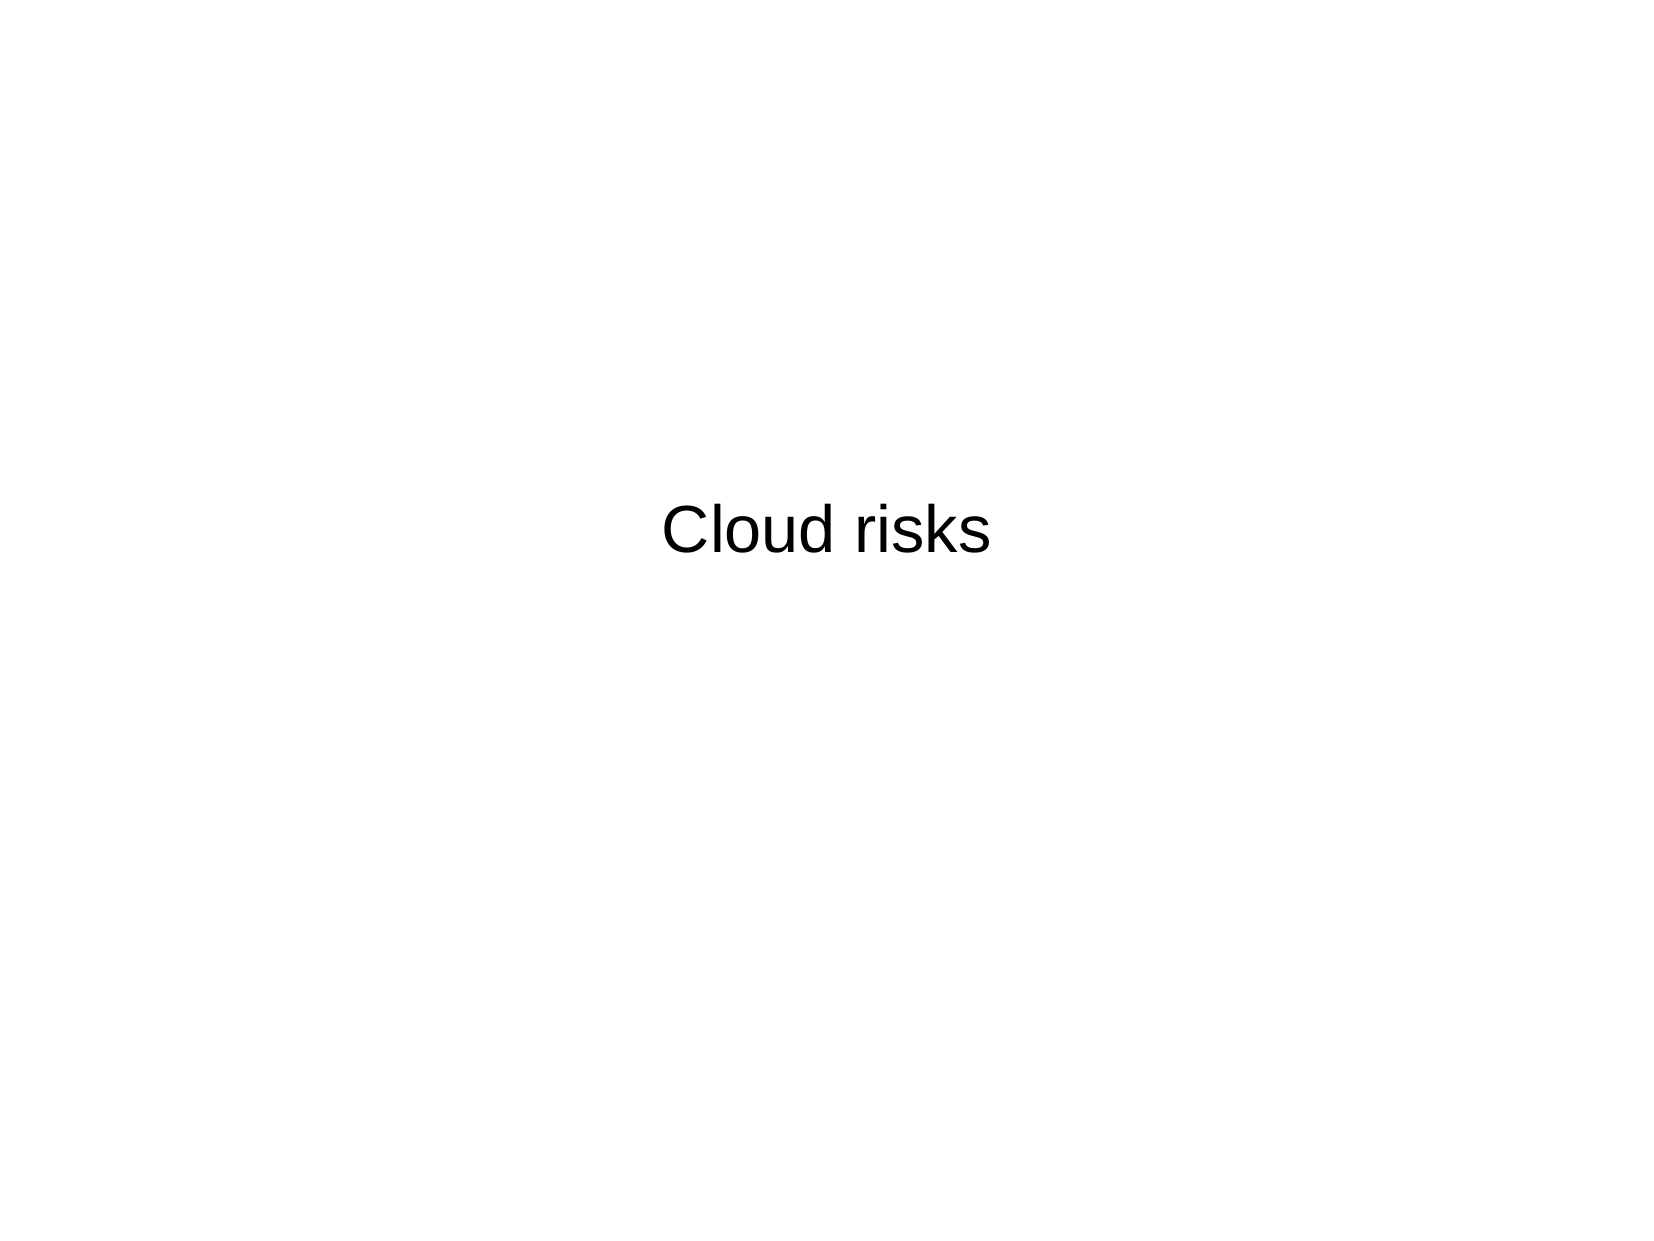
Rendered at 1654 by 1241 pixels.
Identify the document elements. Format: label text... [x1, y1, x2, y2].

subtitle Cloud risks [82, 49, 1571, 1010]
